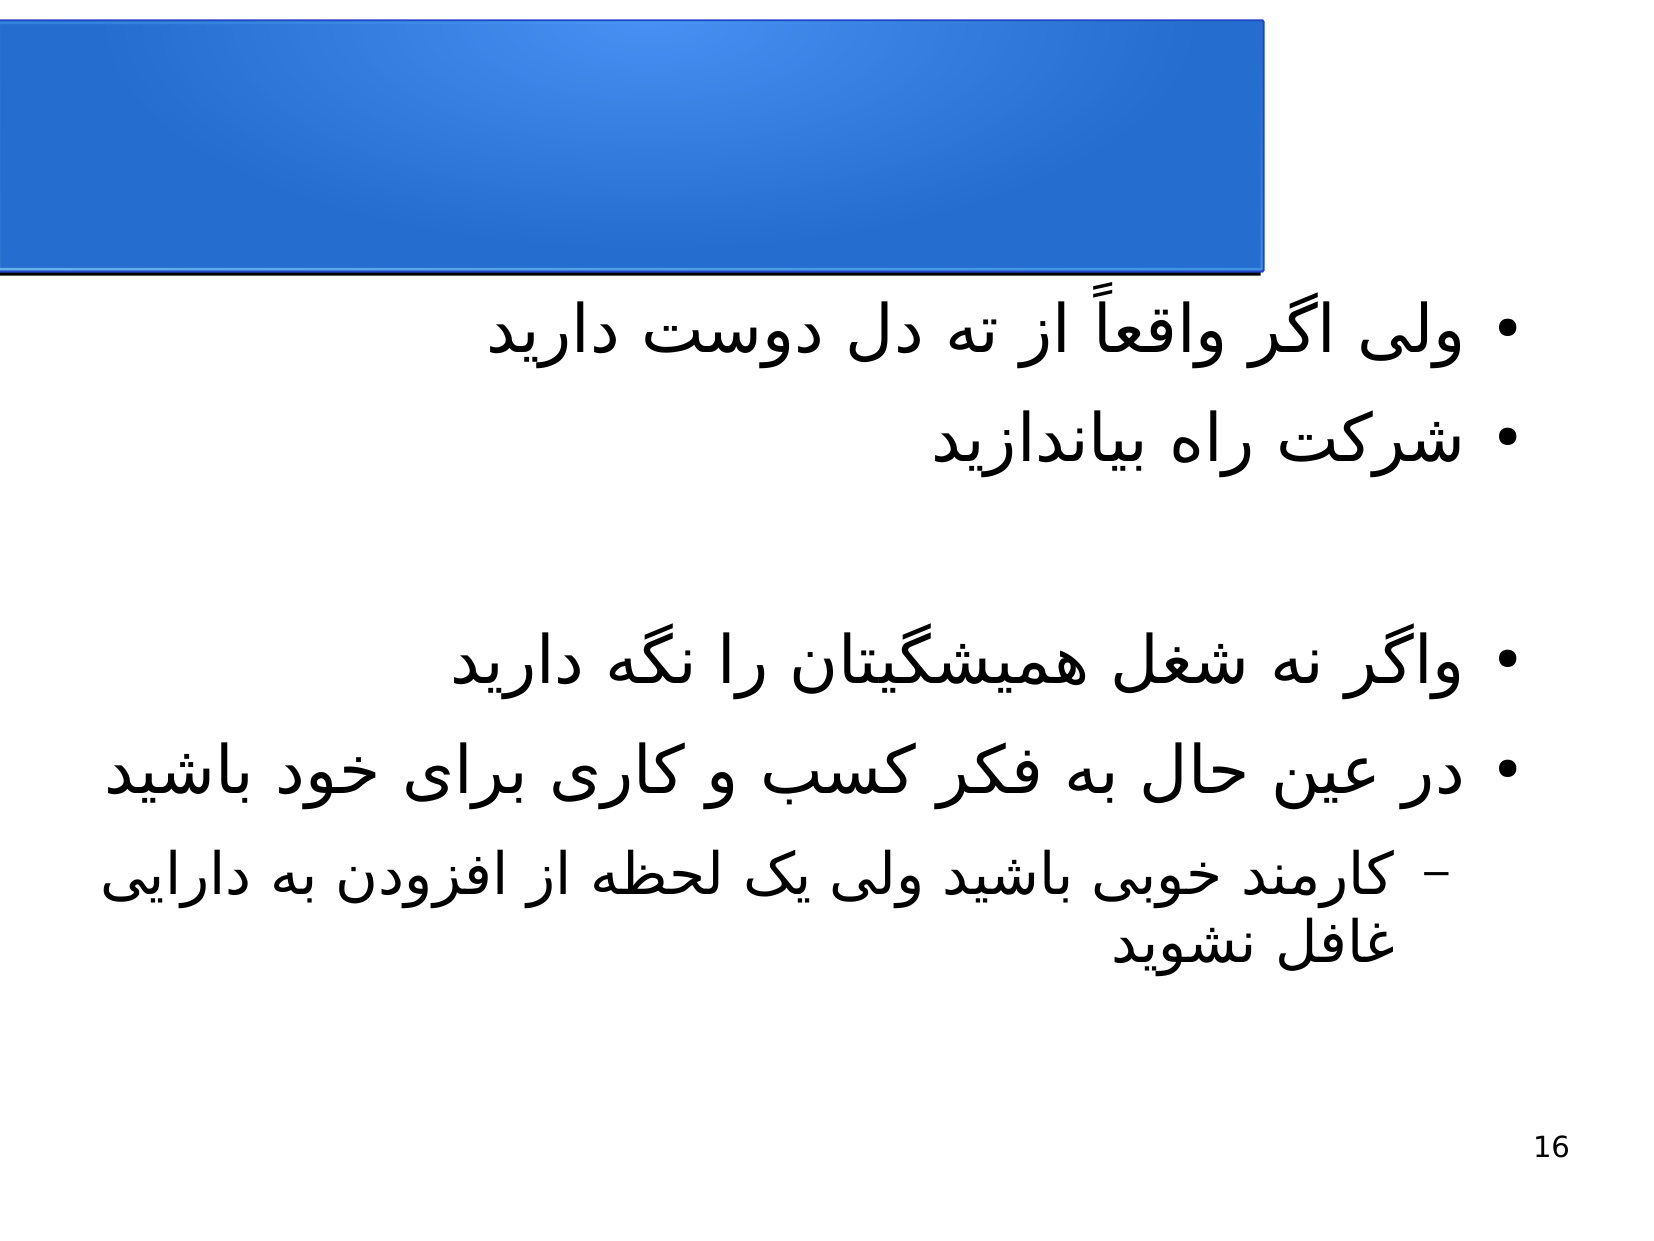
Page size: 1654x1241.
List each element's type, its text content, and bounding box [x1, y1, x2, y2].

list ولی اگر واقعاً از ته دل دوست دارید شرکت راه بیاندازید واگر نه شغل همیشگیتان را نگه دارید در عین حال به فکر کسب و کاری برای خود باشید کارمند خوبی باشید ولی یک لحظه از افزودن به دارایی غافل نشوید [82, 290, 1538, 1010]
